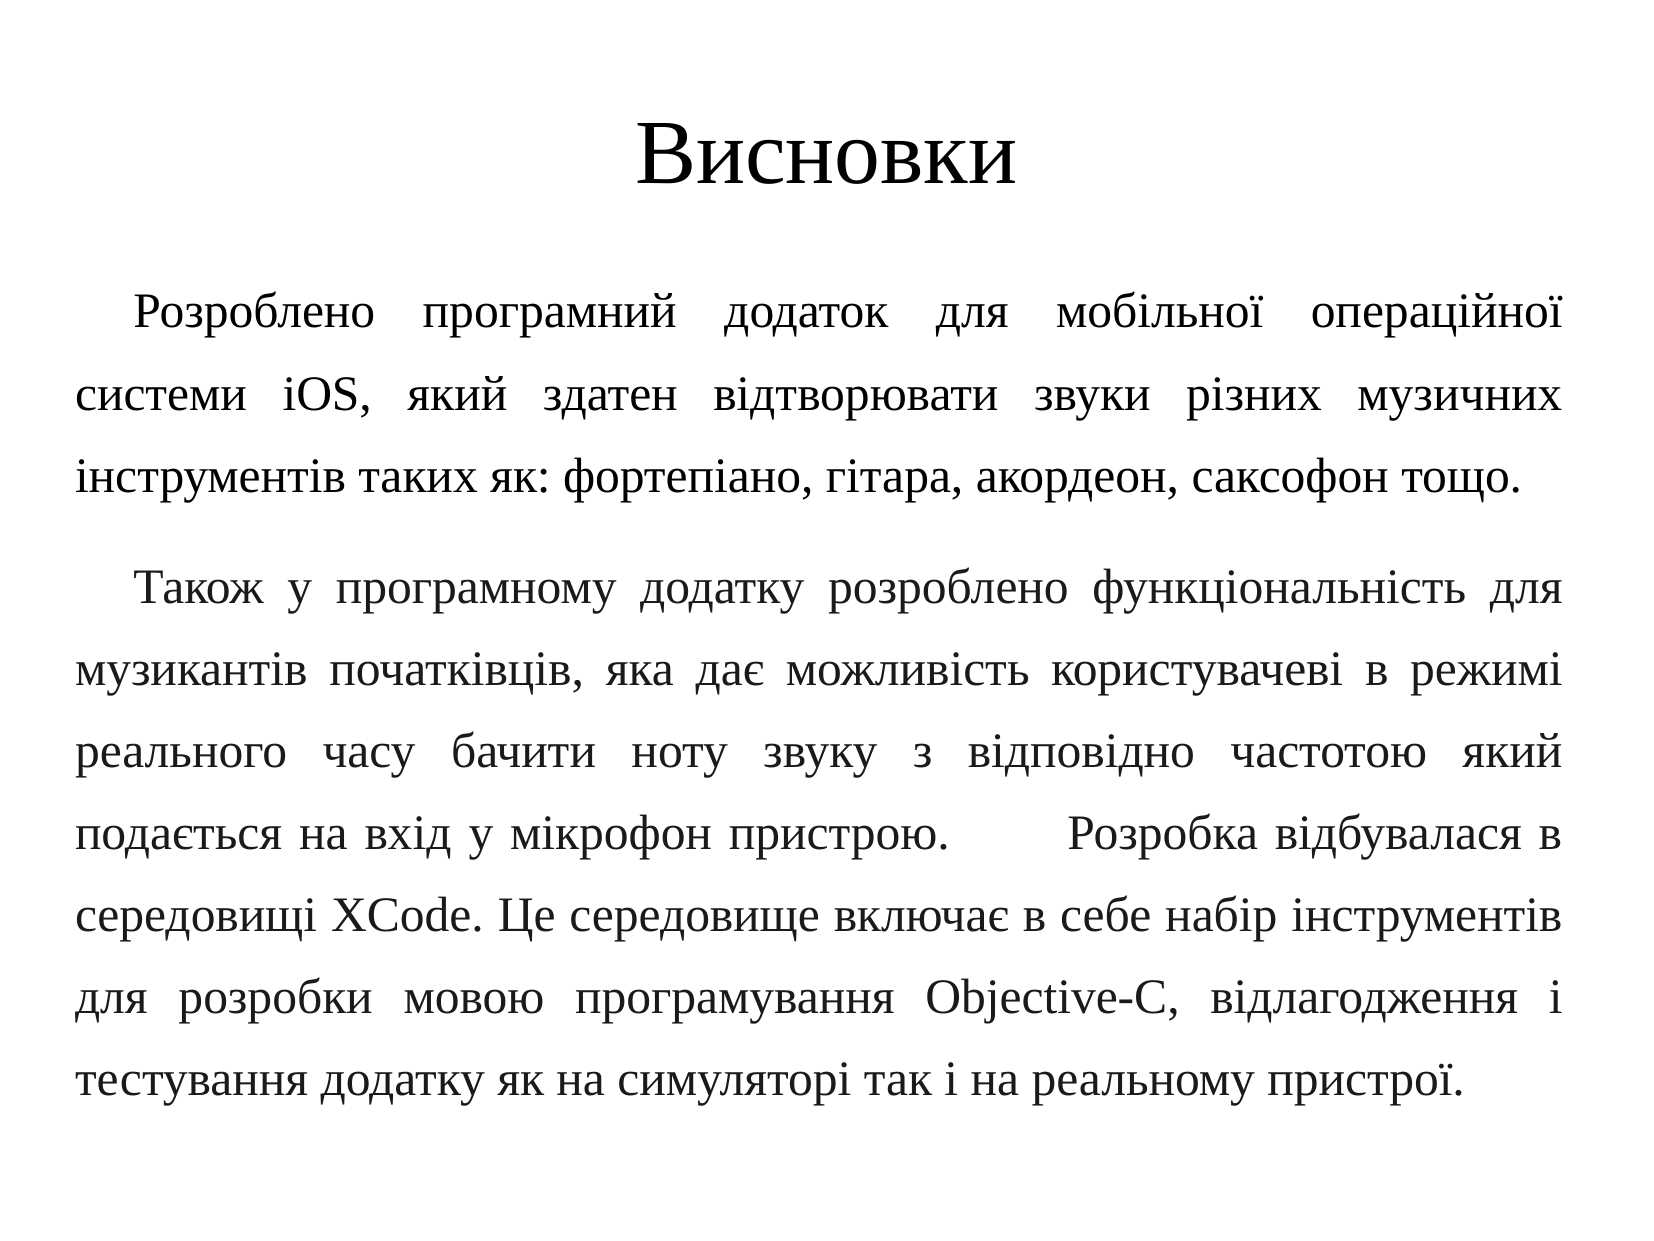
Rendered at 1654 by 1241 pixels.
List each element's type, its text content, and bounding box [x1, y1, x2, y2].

list Розроблено програмний додаток для мобільної операційної системи iOS, який здатен відтворювати звуки різних музичних інструментів таких як: фортепіано, гітара, акордеон, саксофон тощо. Також у програмному додатку розроблено функціональність для музикантів початківців, яка дає можливість користувачеві в режимі реального часу бачити ноту звуку з відповідно частотою який подається на вхід у мікрофон пристрою. Розробка відбувалася в середовищі XCode. Це середовище включає в себе набір інструментів для розробки мовою програмування Objective-C, відлагодження і тестування додатку як на симуляторі так і на реальному пристрої. [74, 256, 1563, 1186]
title Висновки [82, 49, 1571, 257]
